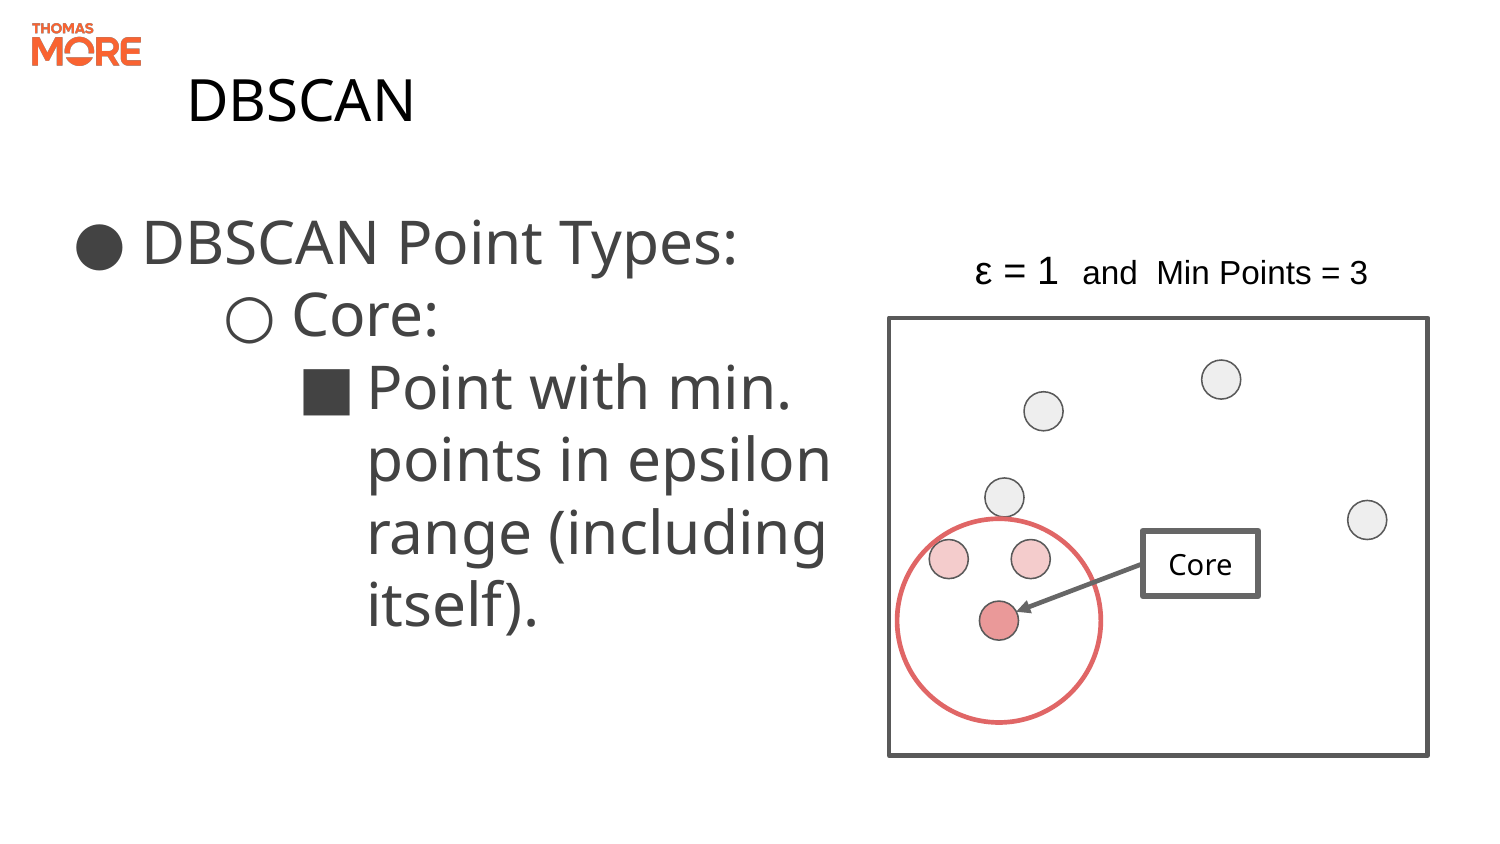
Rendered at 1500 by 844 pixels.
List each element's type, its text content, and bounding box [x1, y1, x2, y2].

text_box Core [1142, 530, 1259, 596]
text_box [929, 539, 969, 579]
text_box [1011, 539, 1051, 579]
list DBSCAN Point Types: Core: Point with min. points in epsilon range (including itself). [51, 189, 876, 750]
text_box ε = 1 and Min Points = 3 [959, 225, 1409, 309]
picture [22, 13, 151, 76]
text_box [1347, 500, 1387, 540]
text_box [1201, 360, 1241, 400]
text_box [984, 477, 1025, 517]
text_box [979, 601, 1019, 641]
text_box [1024, 391, 1064, 431]
title DBSCAN [171, 48, 1449, 143]
